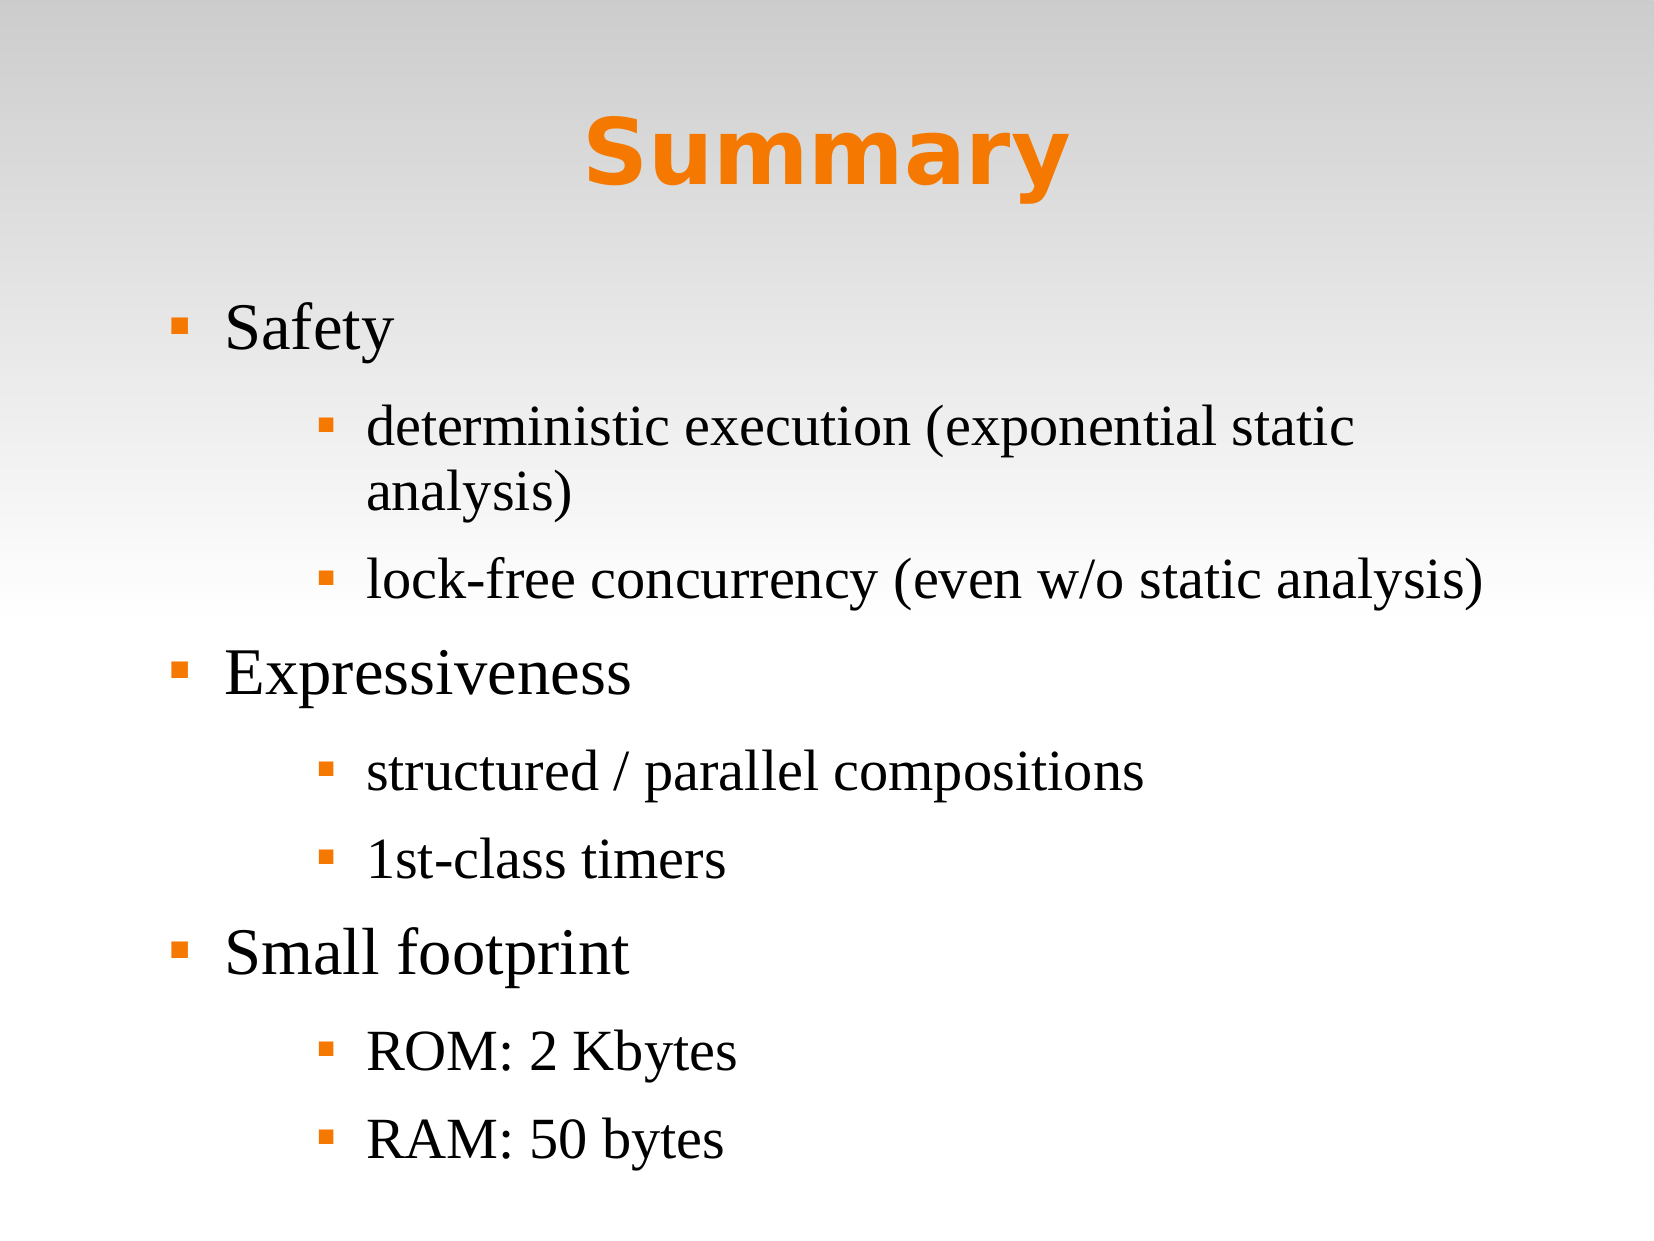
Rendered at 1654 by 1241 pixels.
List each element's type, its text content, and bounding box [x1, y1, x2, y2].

list Safety deterministic execution (exponential static analysis) lock-free concurrency (even w/o static analysis) Expressiveness structured / parallel compositions 1st-class timers Small footprint ROM: 2 Kbytes RAM: 50 bytes [82, 290, 1571, 1233]
title Summary [82, 49, 1571, 257]
